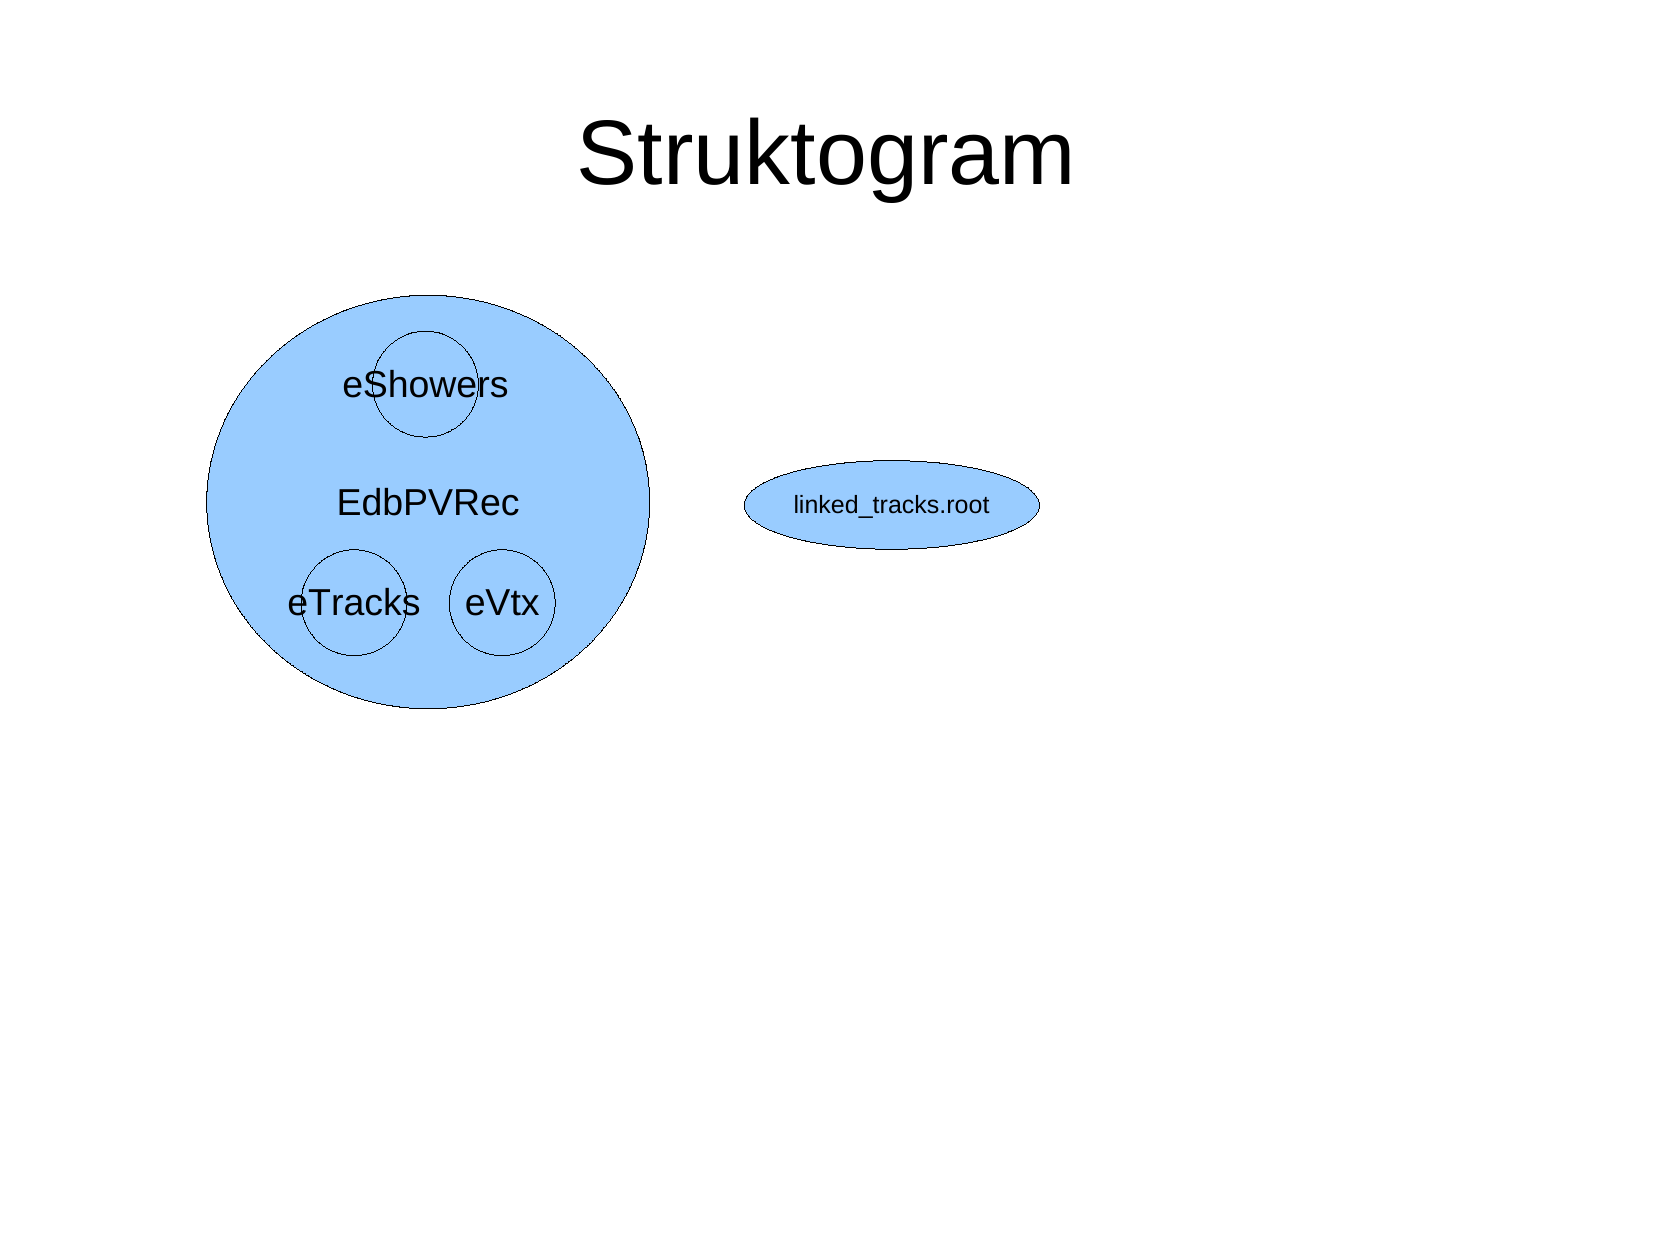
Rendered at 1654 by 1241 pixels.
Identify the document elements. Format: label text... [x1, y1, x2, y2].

text_box eTracks [301, 549, 407, 656]
text_box eVtx [449, 549, 556, 656]
text_box linked_tracks.root [744, 460, 1040, 550]
title Struktogram [82, 49, 1571, 257]
text_box eShowers [372, 331, 479, 438]
text_box EdbPVRec [206, 295, 650, 709]
